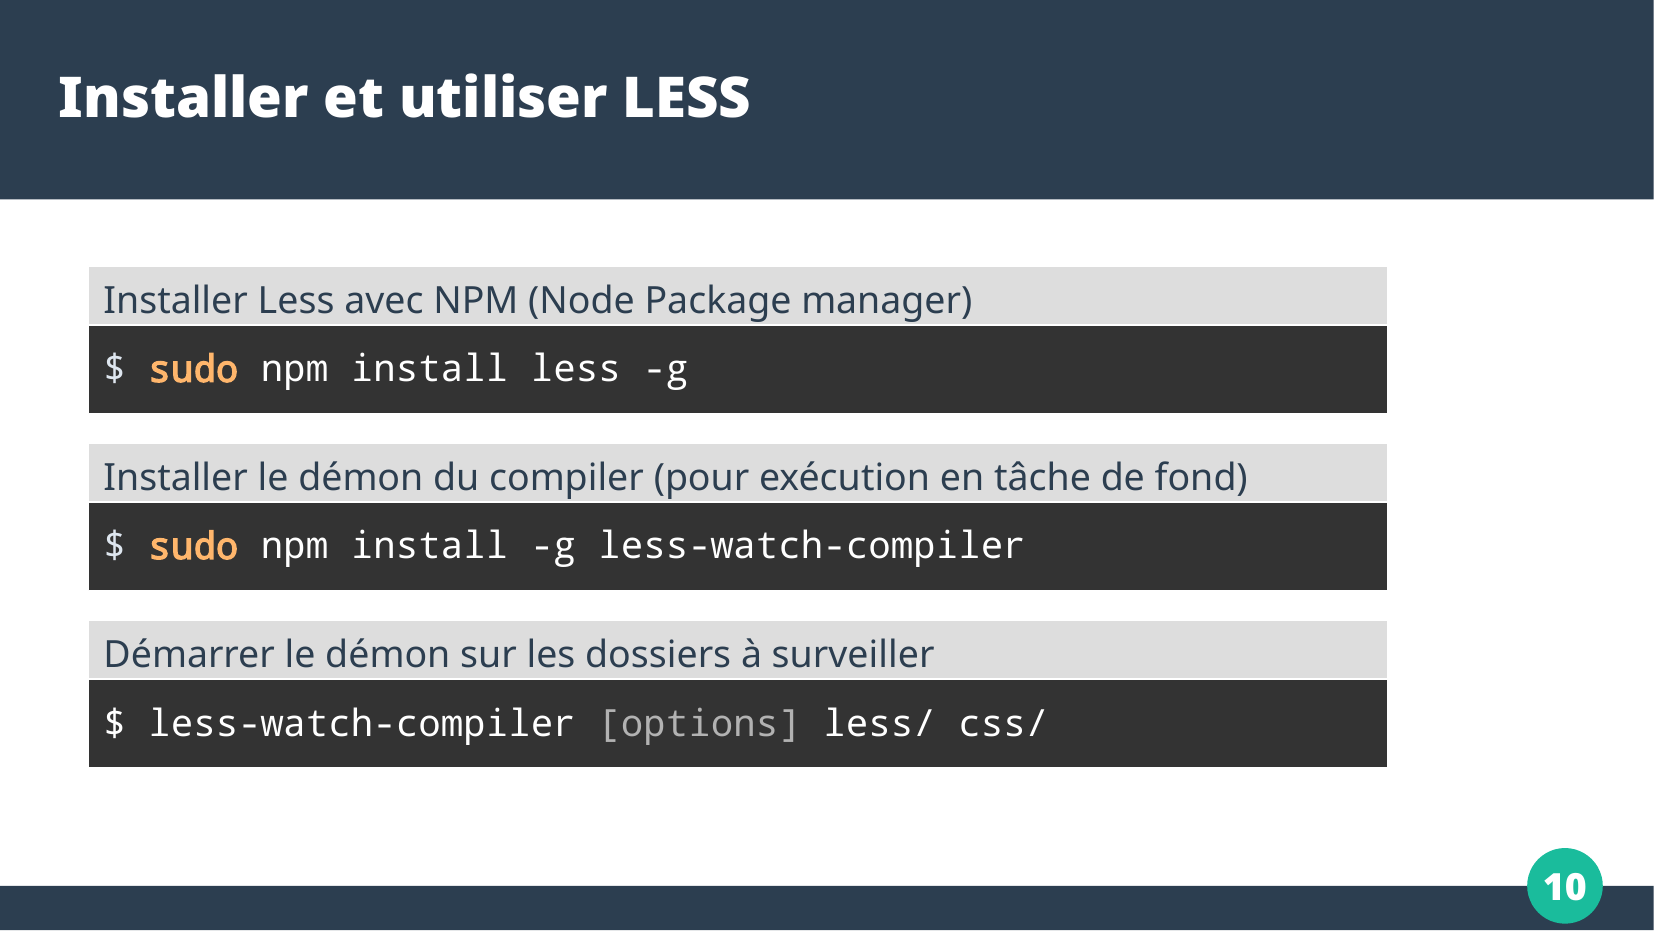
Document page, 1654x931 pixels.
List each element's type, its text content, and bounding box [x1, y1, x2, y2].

text_box Installer Less avec NPM (Node Package manager) [88, 265, 1388, 325]
title Installer et utiliser LESS [59, 37, 1595, 156]
text_box Démarrer le démon sur les dossiers à surveiller [88, 620, 1388, 680]
text_box $ less-watch-compiler [options] less/ css/ [88, 680, 1388, 768]
text_box $ sudo npm install -g less-watch-compiler [88, 502, 1388, 591]
text_box $ sudo npm install less -g [88, 325, 1388, 414]
text_box Installer le démon du compiler (pour exécution en tâche de fond) [88, 442, 1388, 502]
